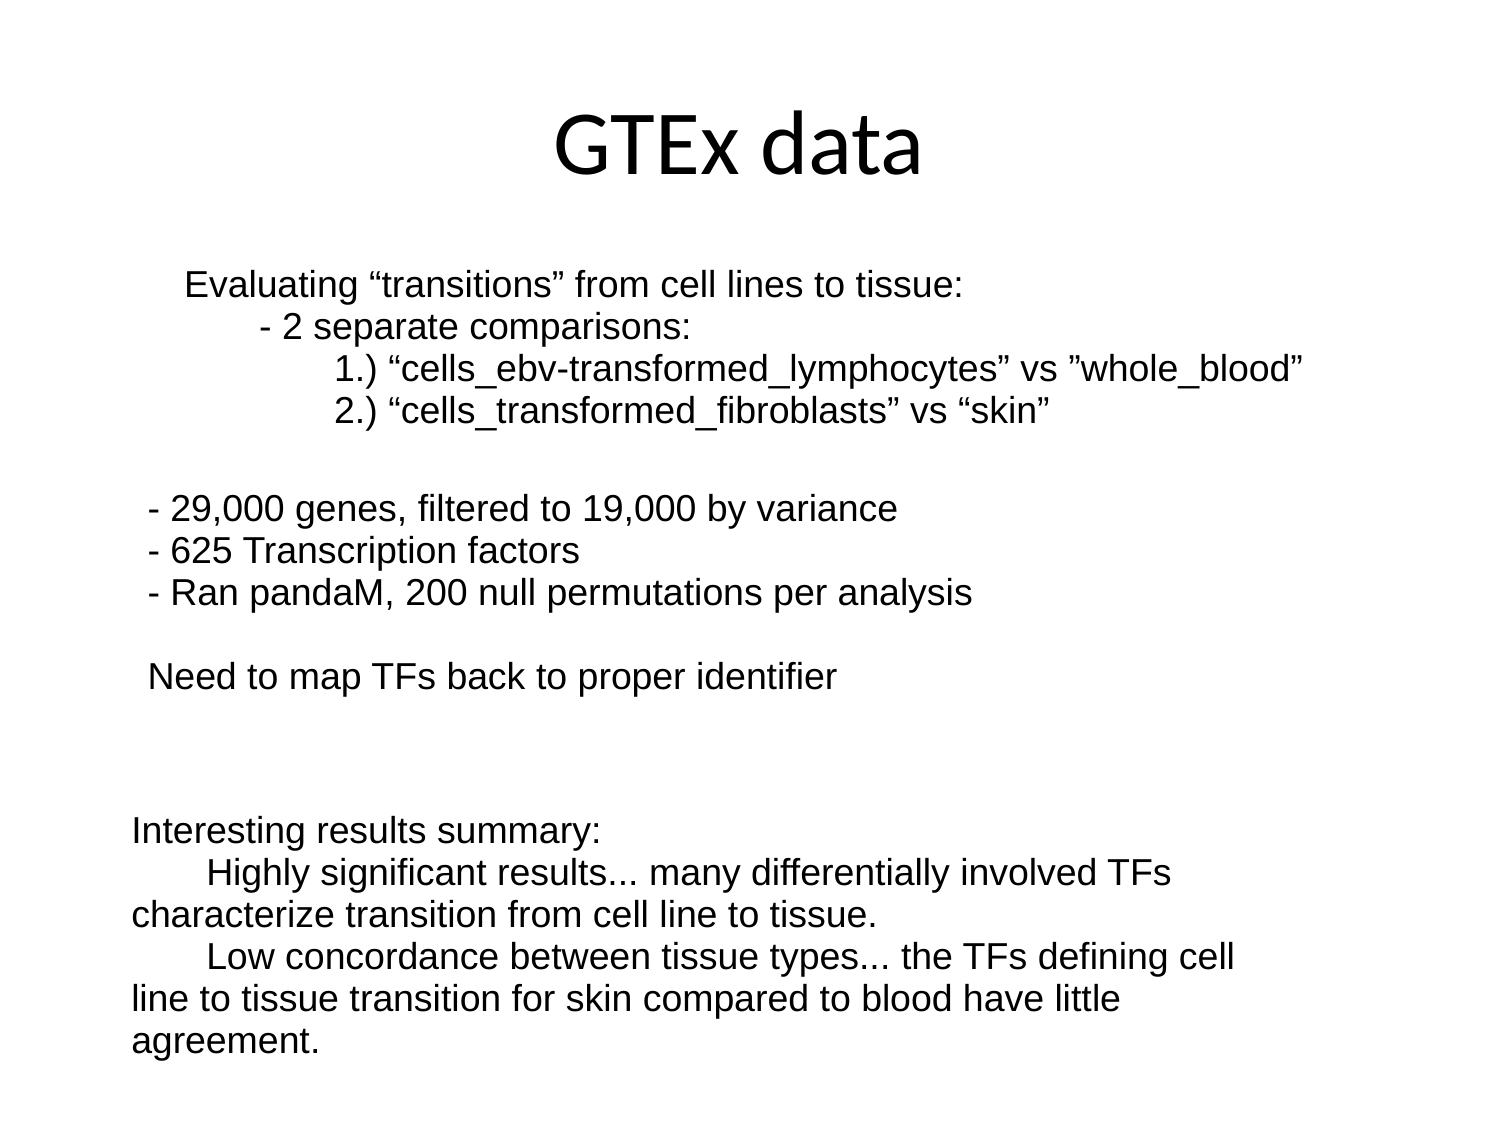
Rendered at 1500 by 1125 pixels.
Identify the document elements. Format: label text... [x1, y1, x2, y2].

text_box - 29,000 genes, filtered to 19,000 by variance - 625 Transcription factors - Ran pandaM, 200 null permutations per analysis Need to map TFs back to proper identifier [132, 480, 988, 706]
text_box Evaluating “transitions” from cell lines to tissue: - 2 separate comparisons: 1.) “cells_ebv-transformed_lymphocytes” vs ”whole_blood” 2.) “cells_transformed_fibroblasts” vs “skin” [169, 256, 1319, 482]
title GTEx data [101, 31, 1377, 273]
text_box Interesting results summary: Highly significant results... many differentially involved TFs characterize transition from cell line to tissue. Low concordance between tissue types... the TFs defining cell line to tissue transition for skin compared to blood have little agreement. [116, 801, 1276, 1069]
